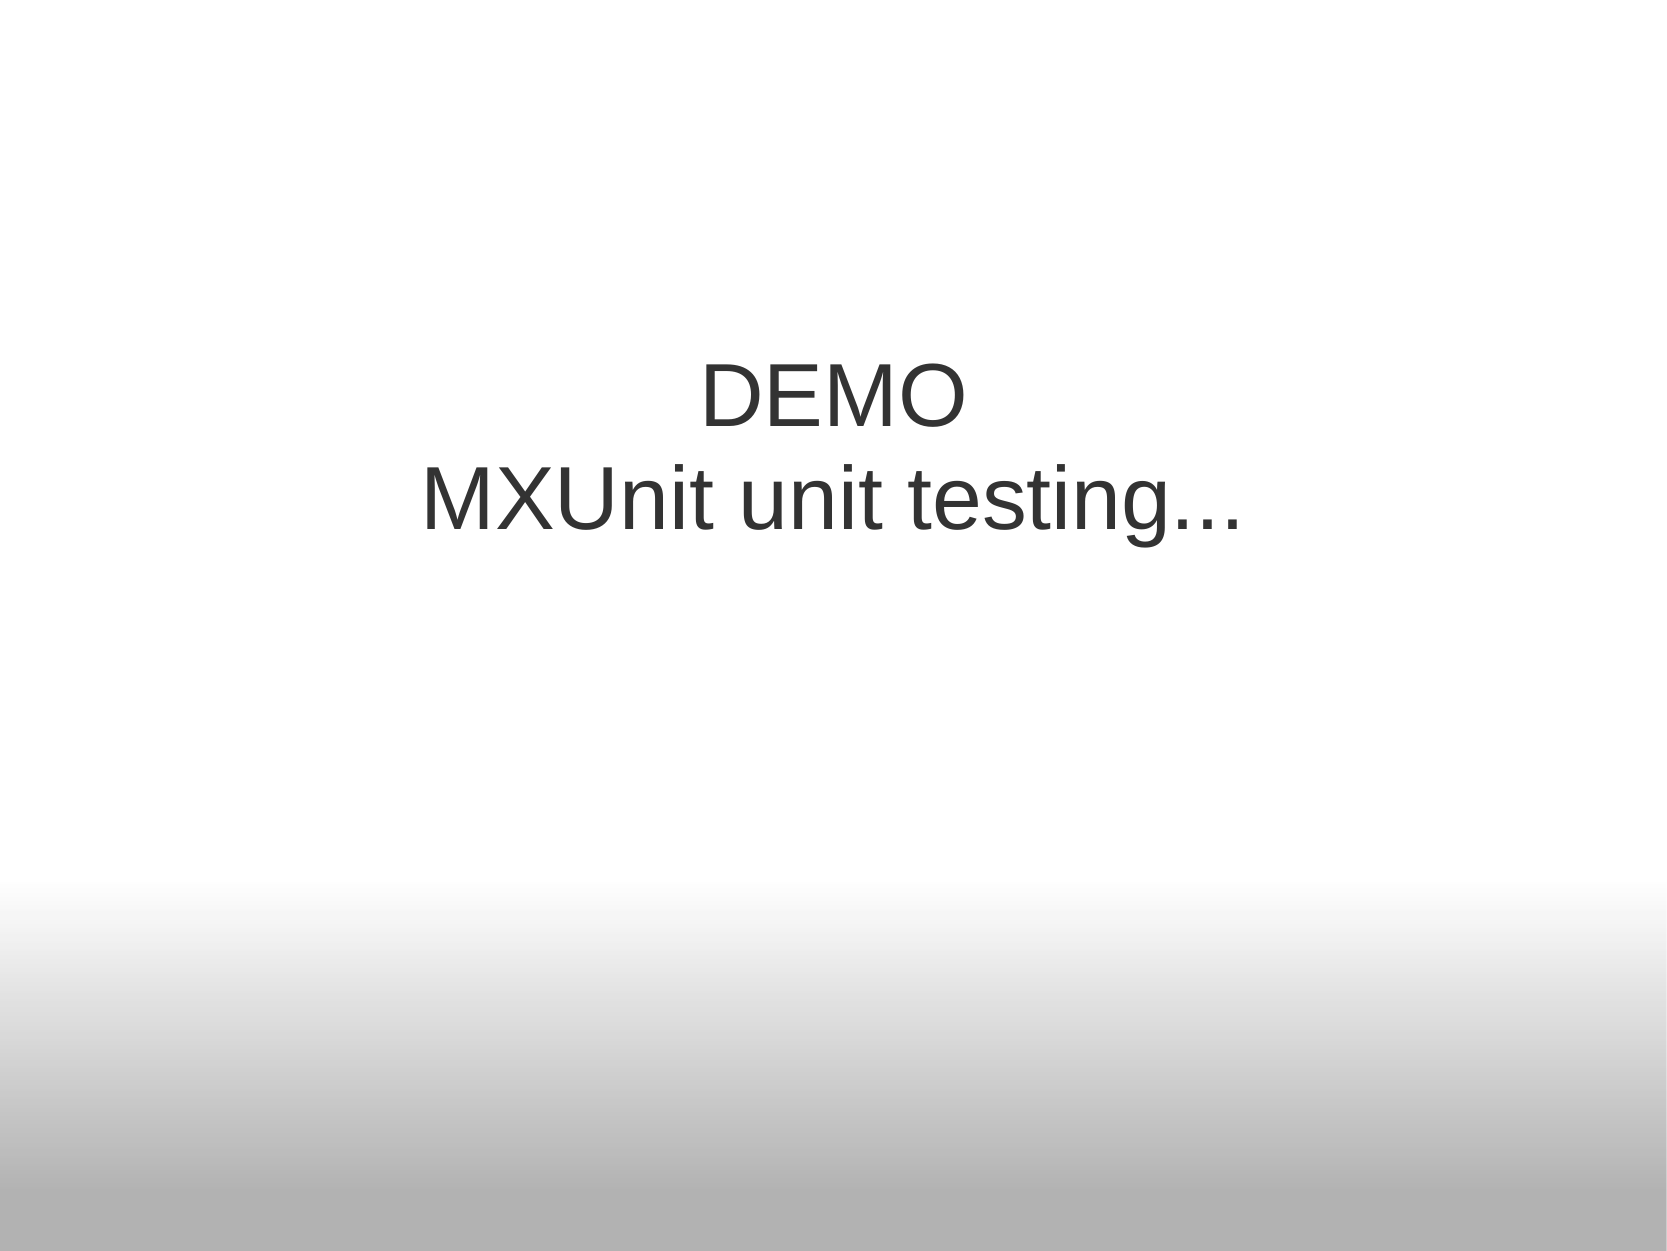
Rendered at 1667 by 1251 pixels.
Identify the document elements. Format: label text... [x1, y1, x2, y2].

title DEMO MXUnit unit testing... [40, 345, 1627, 550]
picture [0, 0, 1667, 1251]
